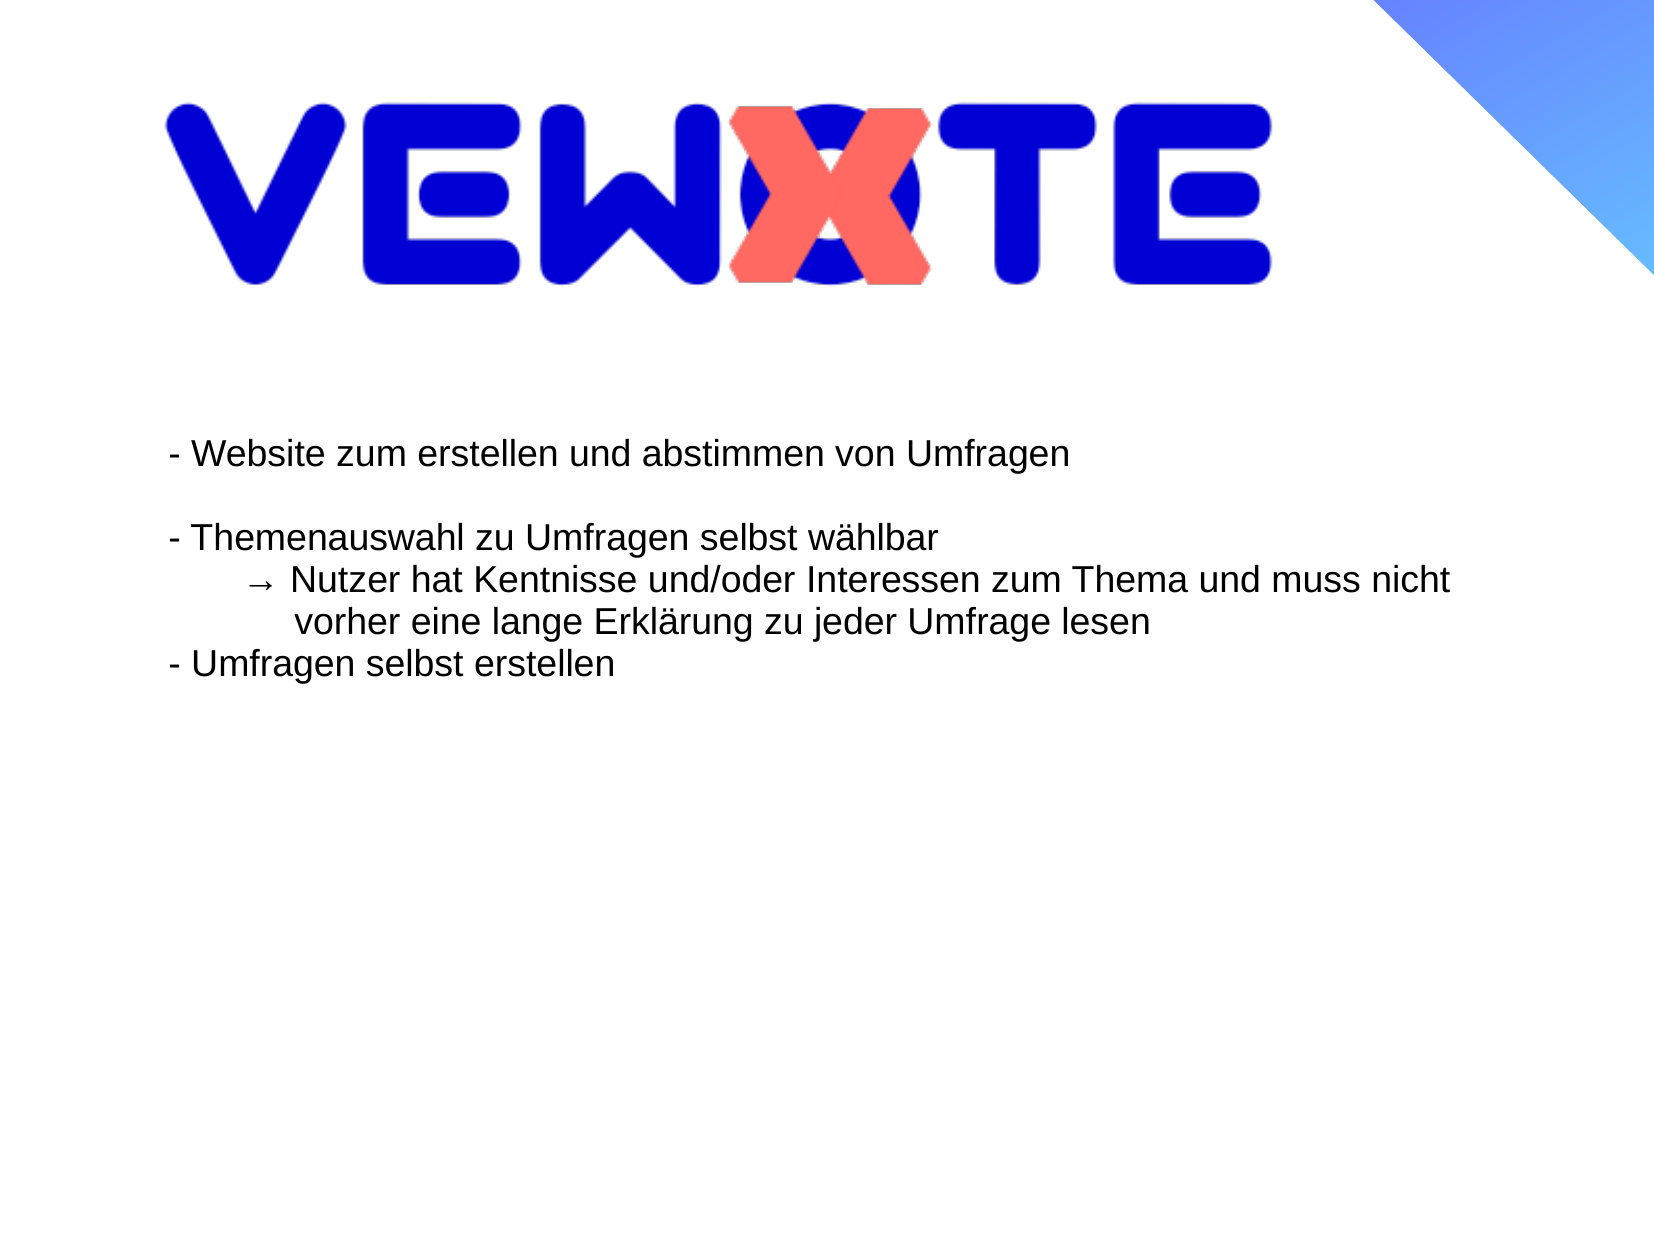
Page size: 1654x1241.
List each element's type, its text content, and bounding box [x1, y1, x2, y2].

picture [153, 84, 1289, 308]
text_box - Website zum erstellen und abstimmen von Umfragen - Themenauswahl zu Umfragen selbst wählbar → Nutzer hat Kentnisse und/oder Interessen zum Thema und muss nicht vorher eine lange Erklärung zu jeder Umfrage lesen - Umfragen selbst erstellen [153, 425, 1524, 734]
